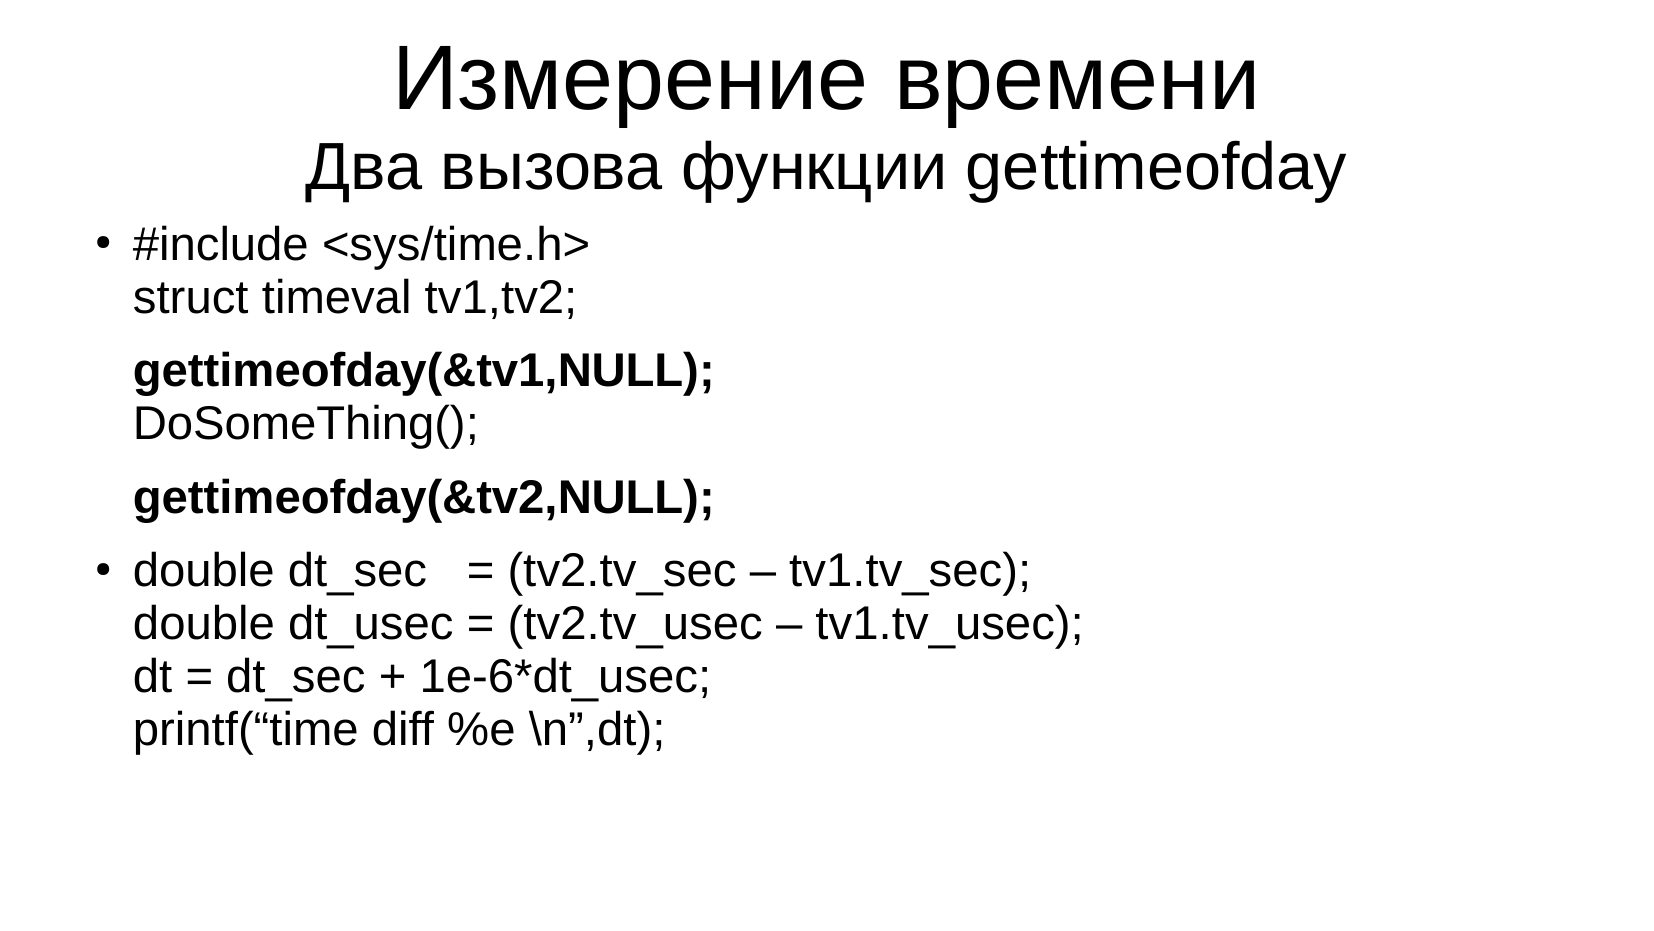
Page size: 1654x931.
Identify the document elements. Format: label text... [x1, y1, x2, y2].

list #include <sys/time.h> struct timeval tv1,tv2; gettimeofday(&tv1,NULL); DoSomeThing(); gettimeofday(&tv2,NULL); double dt_sec = (tv2.tv_sec – tv1.tv_sec); double dt_usec = (tv2.tv_usec – tv1.tv_usec); dt = dt_sec + 1e-6*dt_usec; printf(“time diff %e \n”,dt); [82, 217, 1571, 758]
title Измерение времени Два вызова функции gettimeofday [82, 26, 1571, 204]
